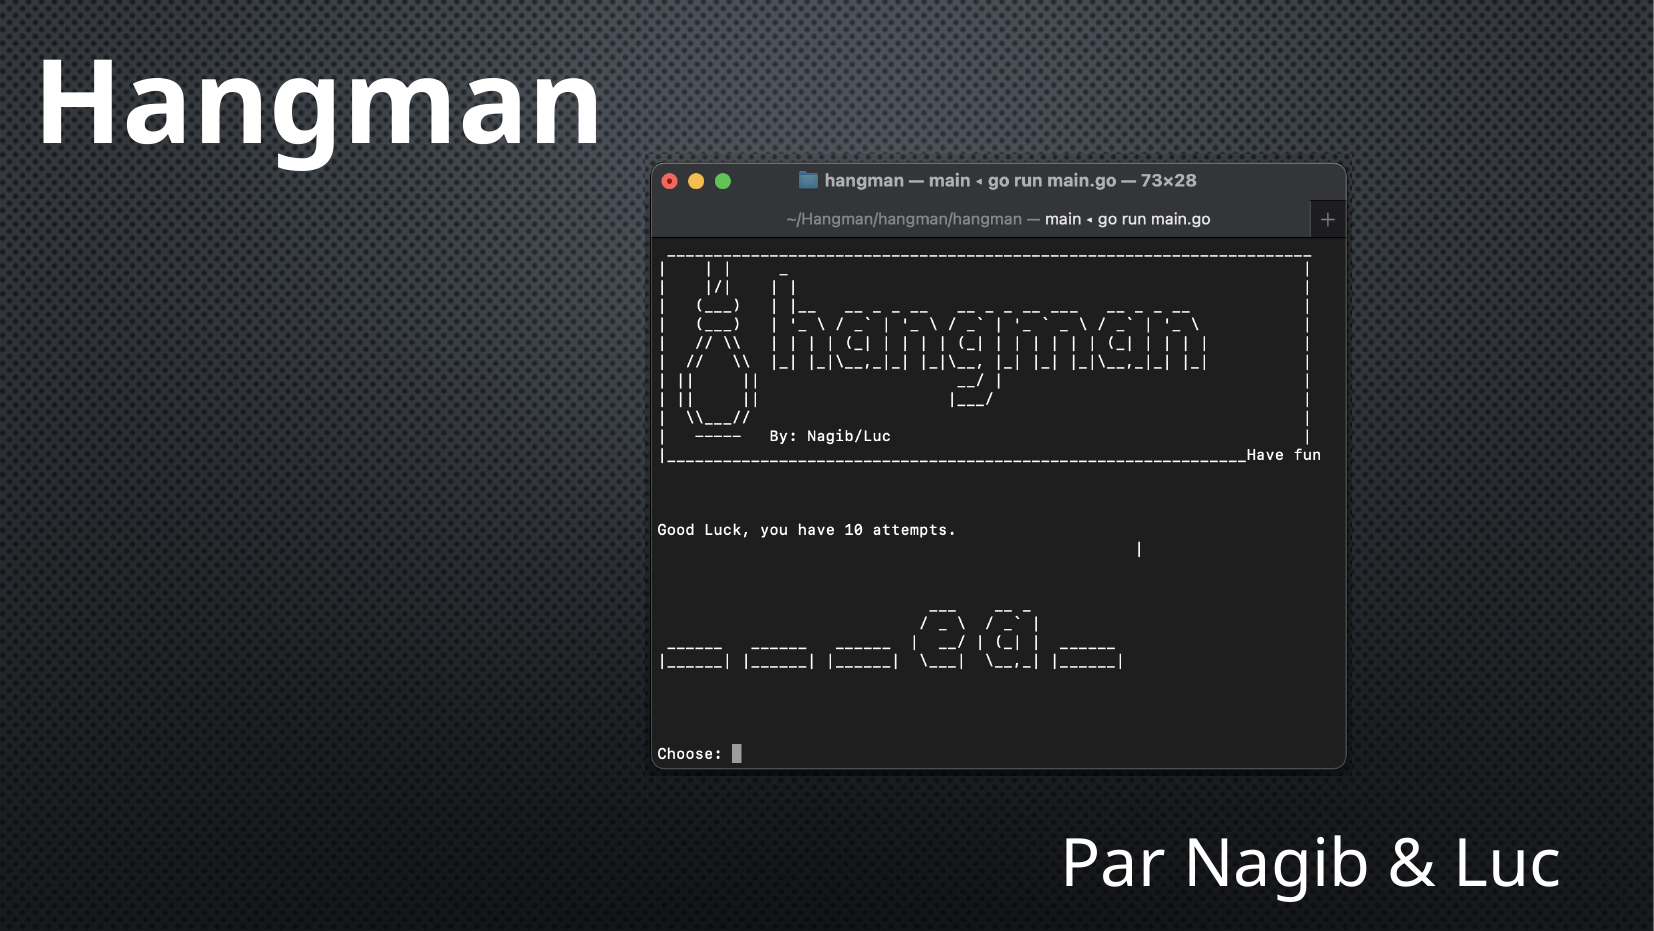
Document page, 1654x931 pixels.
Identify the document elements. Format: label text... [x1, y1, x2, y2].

picture [0, 0, 1654, 931]
text_box Par Nagib & Luc [1050, 779, 1573, 931]
text_box Hangman [0, 25, 656, 168]
